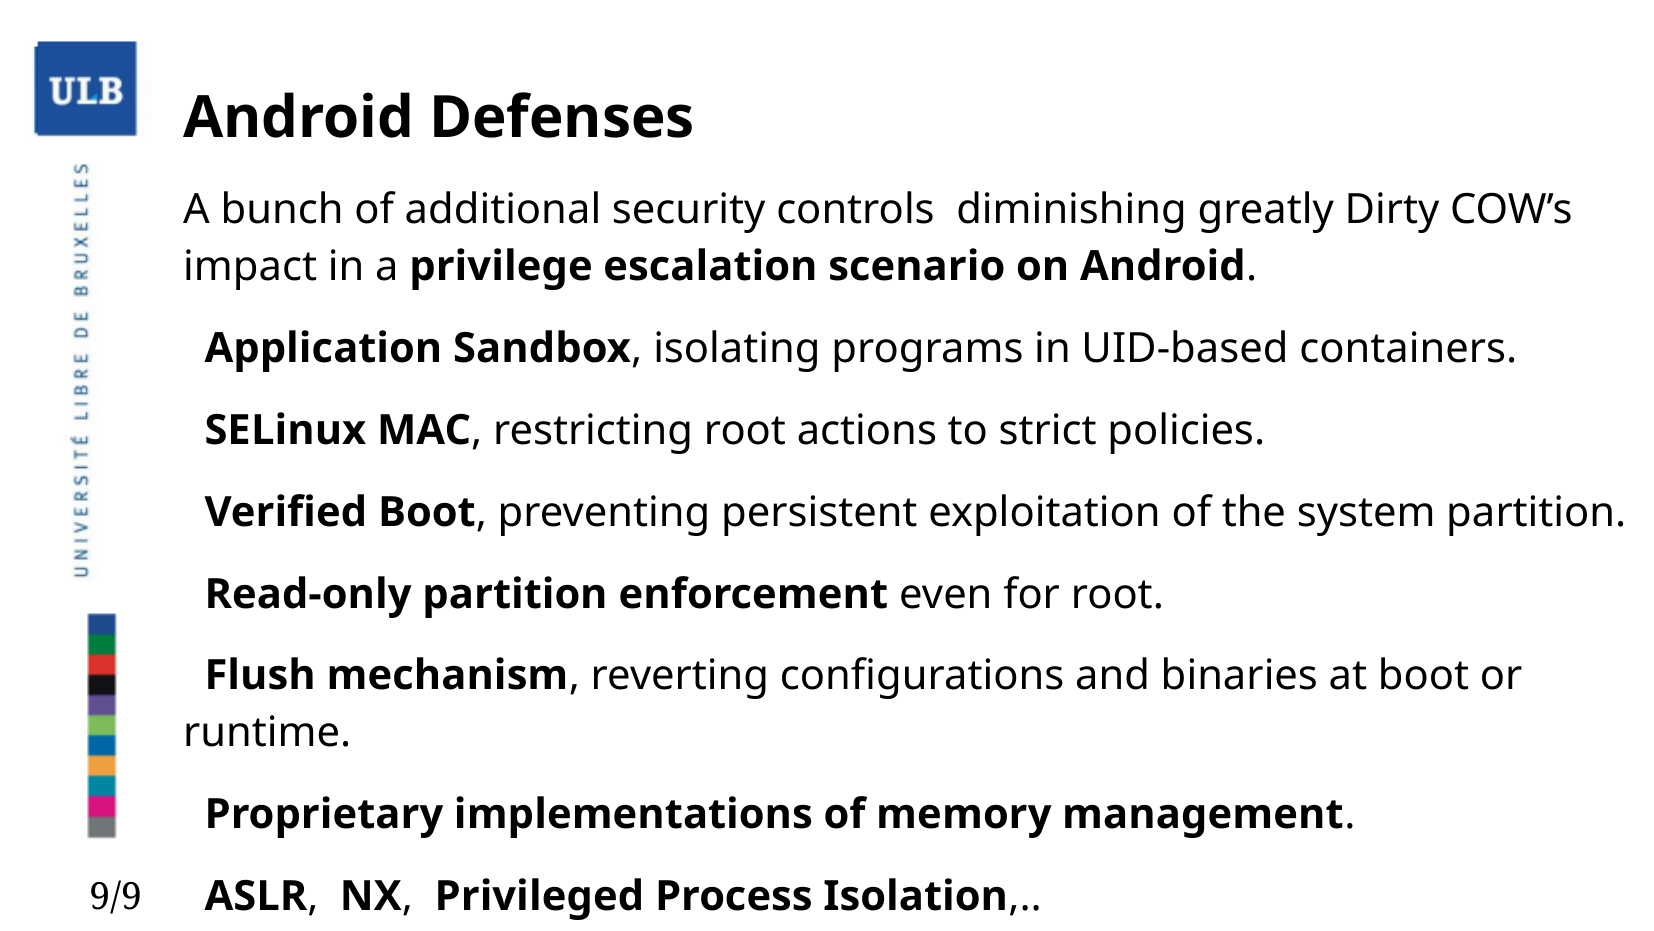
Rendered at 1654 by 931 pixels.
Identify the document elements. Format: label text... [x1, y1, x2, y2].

text_box Android Defenses A bunch of additional security controls diminishing greatly Dirty COW’s impact in a privilege escalation scenario on Android. Application Sandbox, isolating programs in UID-based containers. SELinux MAC, restricting root actions to strict policies. Verified Boot, preventing persistent exploitation of the system partition. Read-only partition enforcement even for root. Flush mechanism, reverting configurations and binaries at boot or runtime. Proprietary implementations of memory management. ASLR, NX, Privileged Process Isolation,.. A root shell on Android does not grant full control over the system like on a plain Linux install... [168, 67, 1654, 931]
picture [21, 30, 151, 931]
text_box <number>/9 [74, 862, 168, 931]
